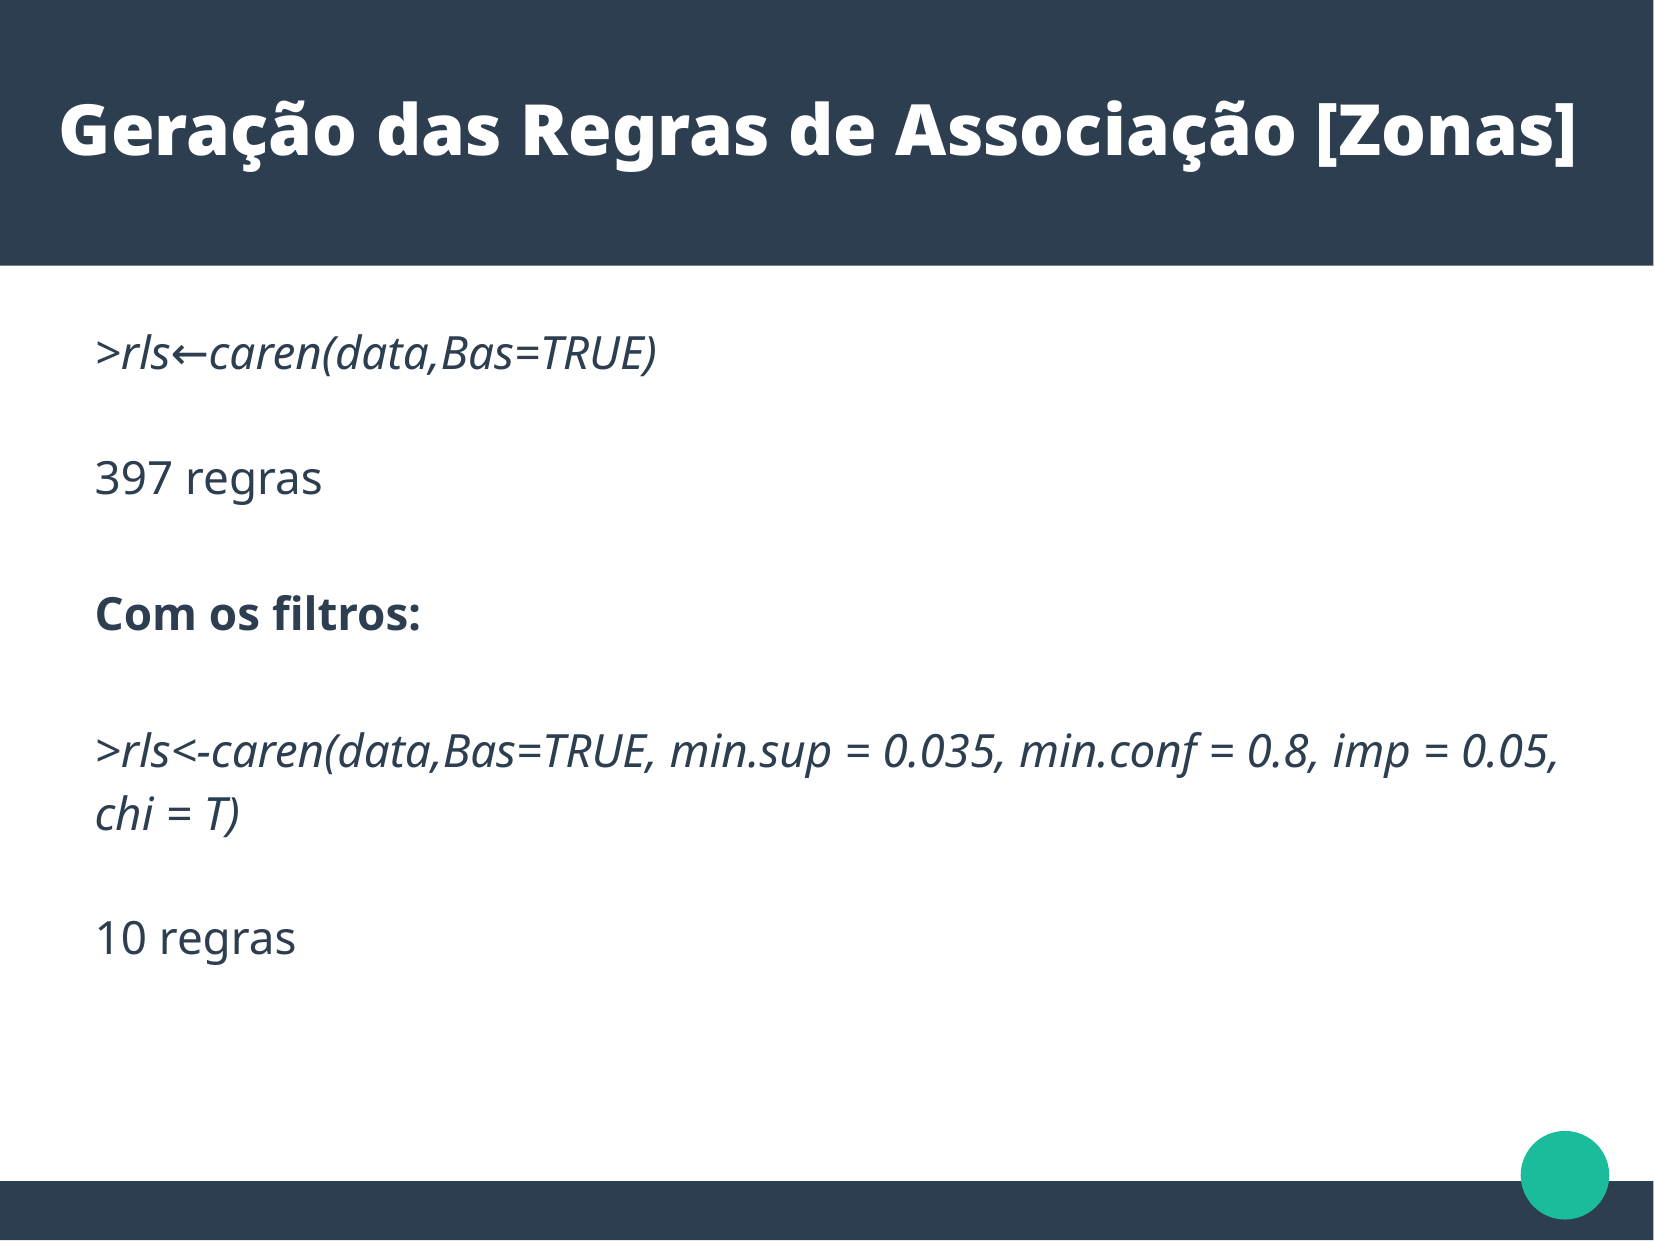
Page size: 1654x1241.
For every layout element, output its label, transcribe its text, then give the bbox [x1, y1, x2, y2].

title Geração das Regras de Associação [Zonas] [59, 45, 1595, 211]
subtitle >rls←caren(data,Bas=TRUE) 397 regras Com os filtros: >rls<-caren(data,Bas=TRUE, min.sup = 0.035, min.conf = 0.8, imp = 0.05, chi = T) 10 regras [94, 284, 1583, 1004]
